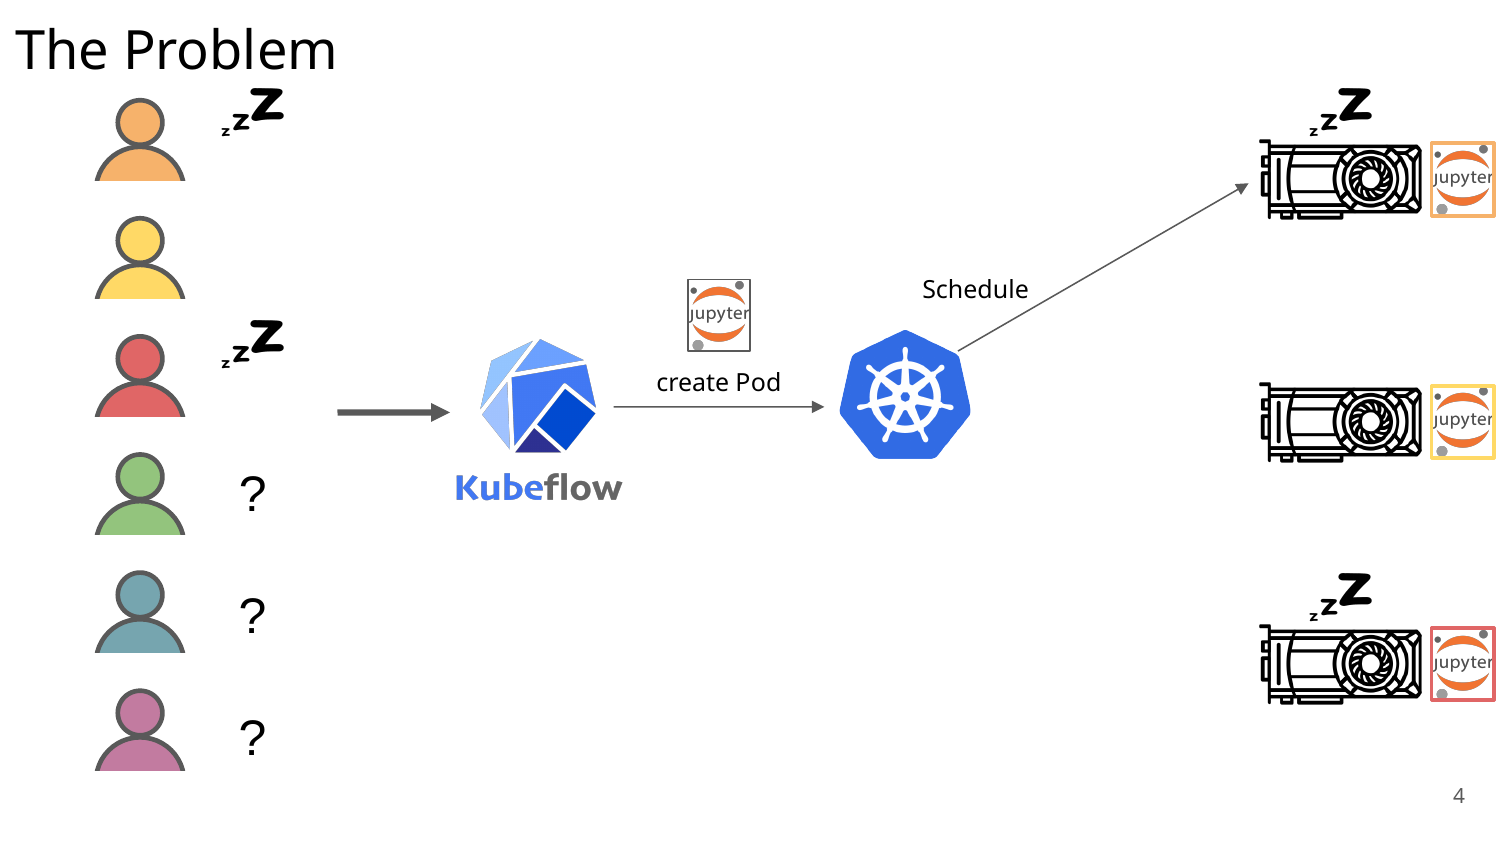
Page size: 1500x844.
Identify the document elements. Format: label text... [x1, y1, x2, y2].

text_box Schedule [907, 258, 1062, 319]
picture [1433, 630, 1492, 698]
text_box [73, 382, 207, 500]
picture [1433, 145, 1492, 214]
picture [1248, 330, 1432, 514]
text_box ? [206, 446, 299, 537]
picture [836, 330, 971, 459]
text_box ? [187, 690, 318, 781]
text_box [73, 501, 207, 618]
text_box The Problem [0, 0, 374, 95]
slide_number <number> [1389, 764, 1480, 830]
text_box [117, 100, 163, 145]
picture [221, 80, 284, 144]
picture [689, 280, 749, 350]
text_box [73, 737, 207, 831]
picture [1248, 565, 1432, 756]
text_box [73, 619, 207, 736]
text_box ? [187, 568, 318, 659]
picture [1248, 80, 1432, 271]
picture [221, 312, 284, 376]
picture [432, 317, 642, 527]
picture [1433, 388, 1492, 456]
text_box [73, 264, 207, 381]
text_box create Pod [623, 351, 815, 412]
text_box [73, 146, 207, 263]
